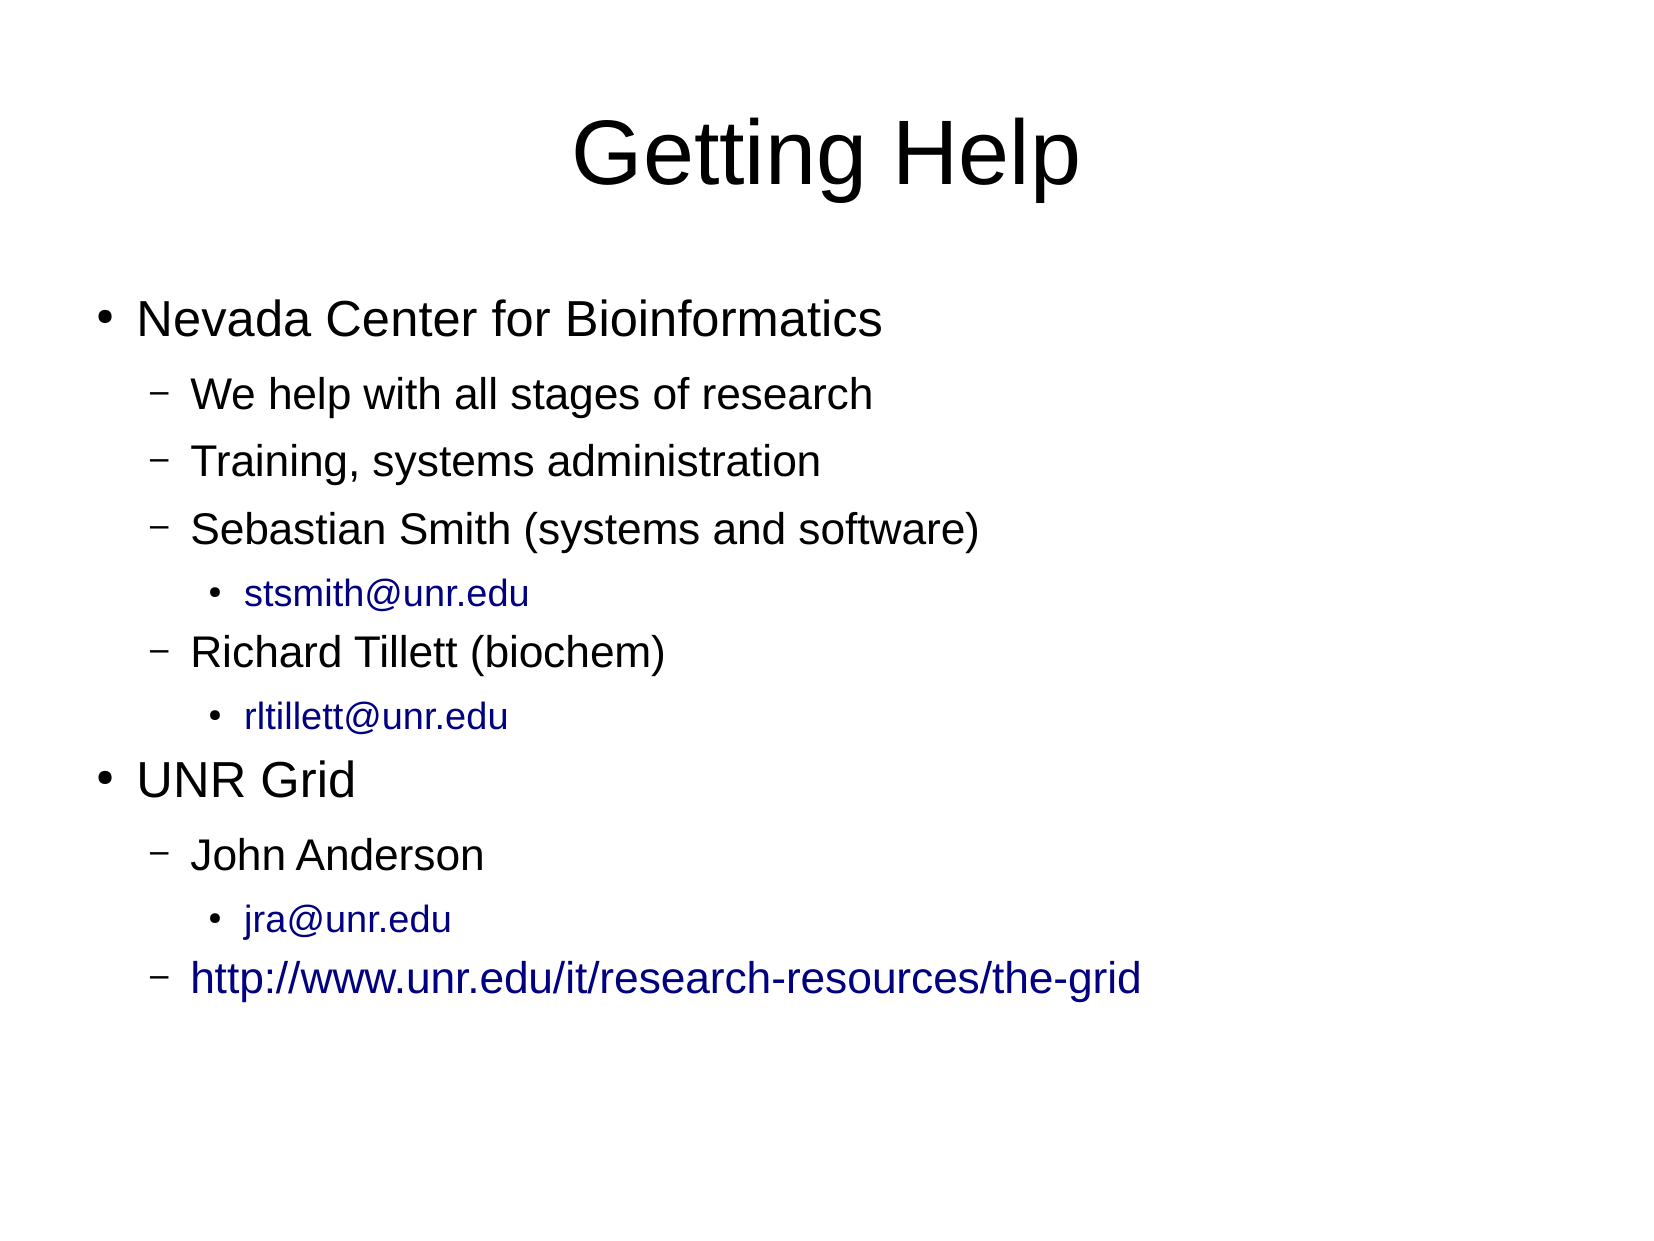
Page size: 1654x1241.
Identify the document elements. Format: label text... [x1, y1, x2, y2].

title Getting Help [82, 49, 1571, 257]
list Nevada Center for Bioinformatics We help with all stages of research Training, systems administration Sebastian Smith (systems and software) stsmith@unr.edu Richard Tillett (biochem) rltillett@unr.edu UNR Grid John Anderson jra@unr.edu http://www.unr.edu/it/research-resources/the-grid [82, 290, 1571, 1010]
